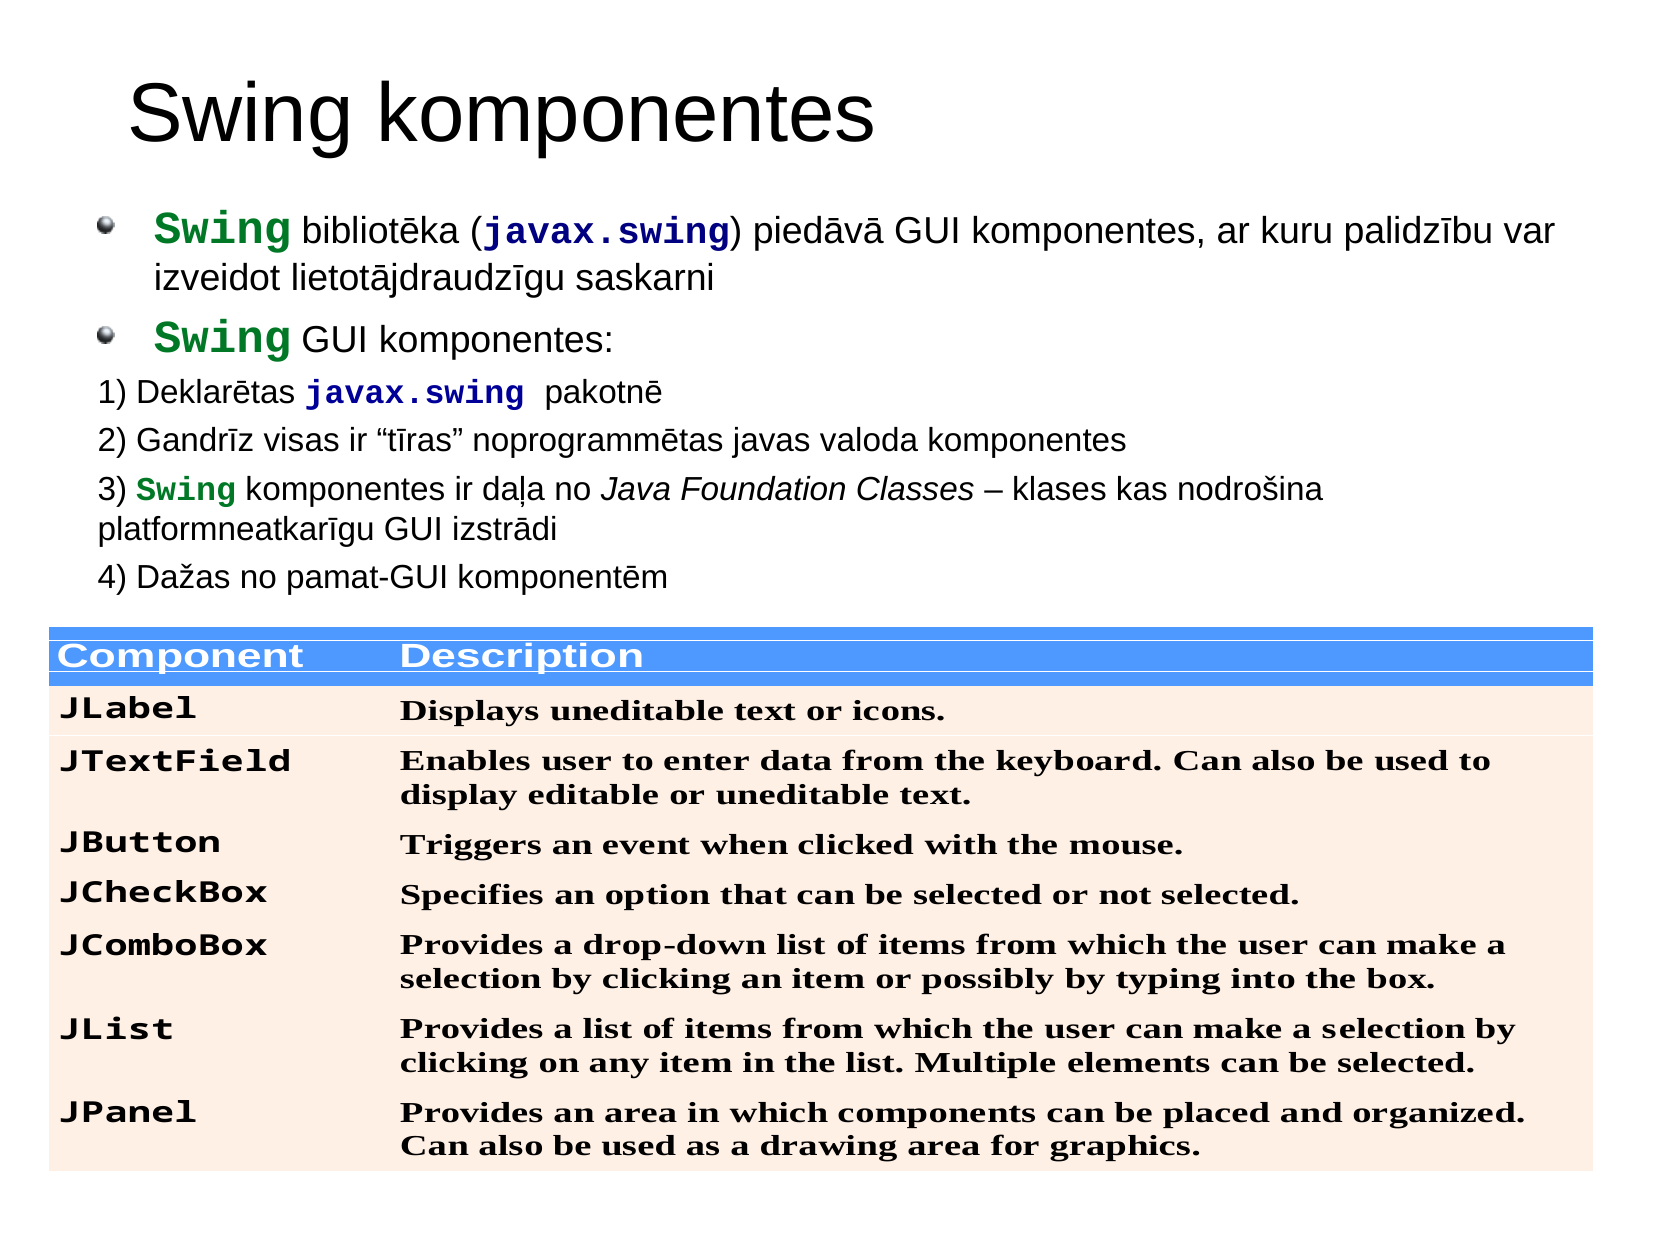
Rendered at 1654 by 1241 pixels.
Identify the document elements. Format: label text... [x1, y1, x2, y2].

picture [97, 326, 115, 344]
picture [97, 216, 115, 234]
title Swing komponentes [82, 50, 1571, 190]
text_box Swing bibliotēka (javax.swing) piedāvā GUI komponentes, ar kuru palidzību var izveidot lietotājdraudzīgu saskarni Swing GUI komponentes: Deklarētas javax.swing pakotnē Gandrīz visas ir “tīras” noprogrammētas javas valoda komponentes Swing komponentes ir daļa no Java Foundation Classes – klases kas nodrošina platformneatkarīgu GUI izstrādi Dažas no pamat-GUI komponentēm [82, 190, 1571, 627]
chart [49, 627, 1596, 1201]
